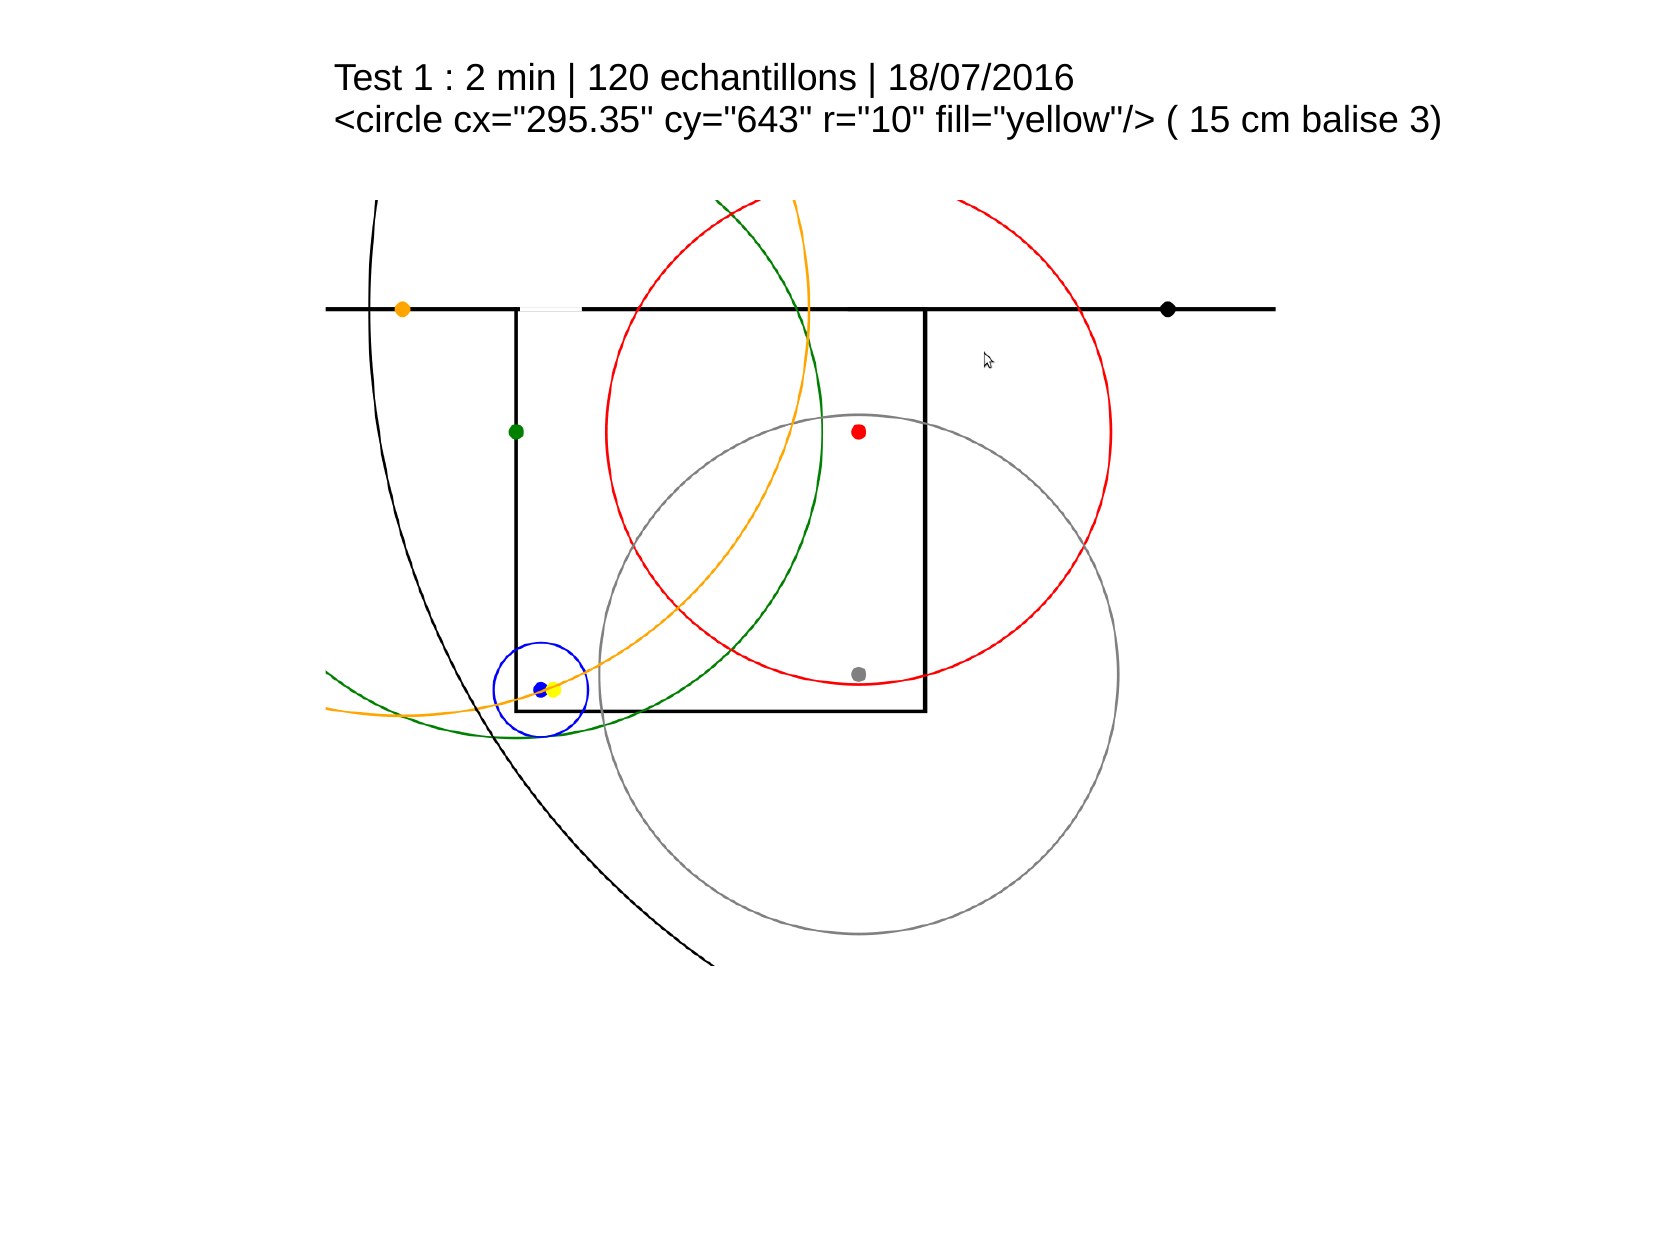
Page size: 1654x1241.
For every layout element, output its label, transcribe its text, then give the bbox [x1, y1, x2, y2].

picture [325, 200, 1276, 969]
text_box Test 1 : 2 min | 120 echantillons | 18/07/2016 <circle cx="295.35" cy="643" r="10" fill="yellow"/> ( 15 cm balise 3) [319, 49, 1467, 191]
